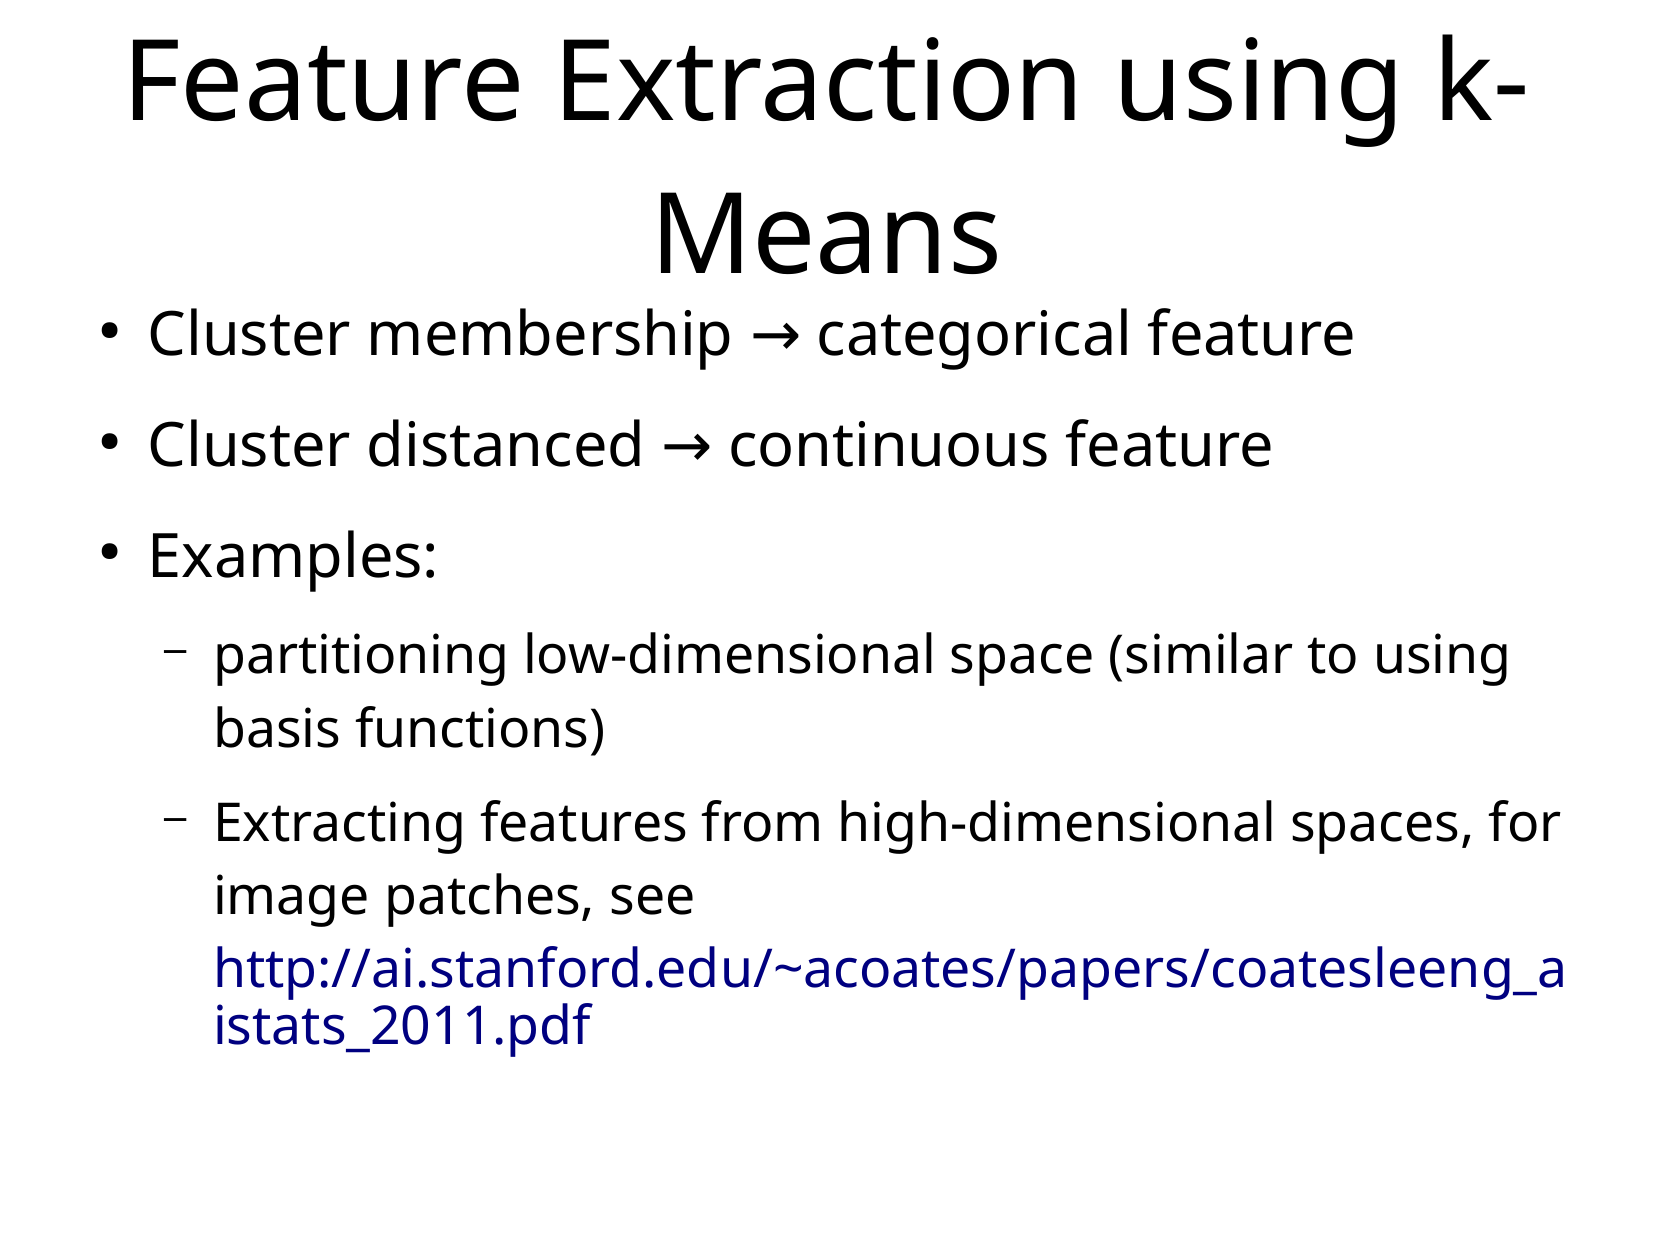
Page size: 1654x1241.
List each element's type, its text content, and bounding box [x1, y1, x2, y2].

list Cluster membership → categorical feature Cluster distanced → continuous feature Examples: partitioning low-dimensional space (similar to using basis functions) Extracting features from high-dimensional spaces, for image patches, see http://ai.stanford.edu/~acoates/papers/coatesleeng_aistats_2011.pdf [82, 290, 1571, 1010]
title Feature Extraction using k-Means [82, 49, 1571, 257]
